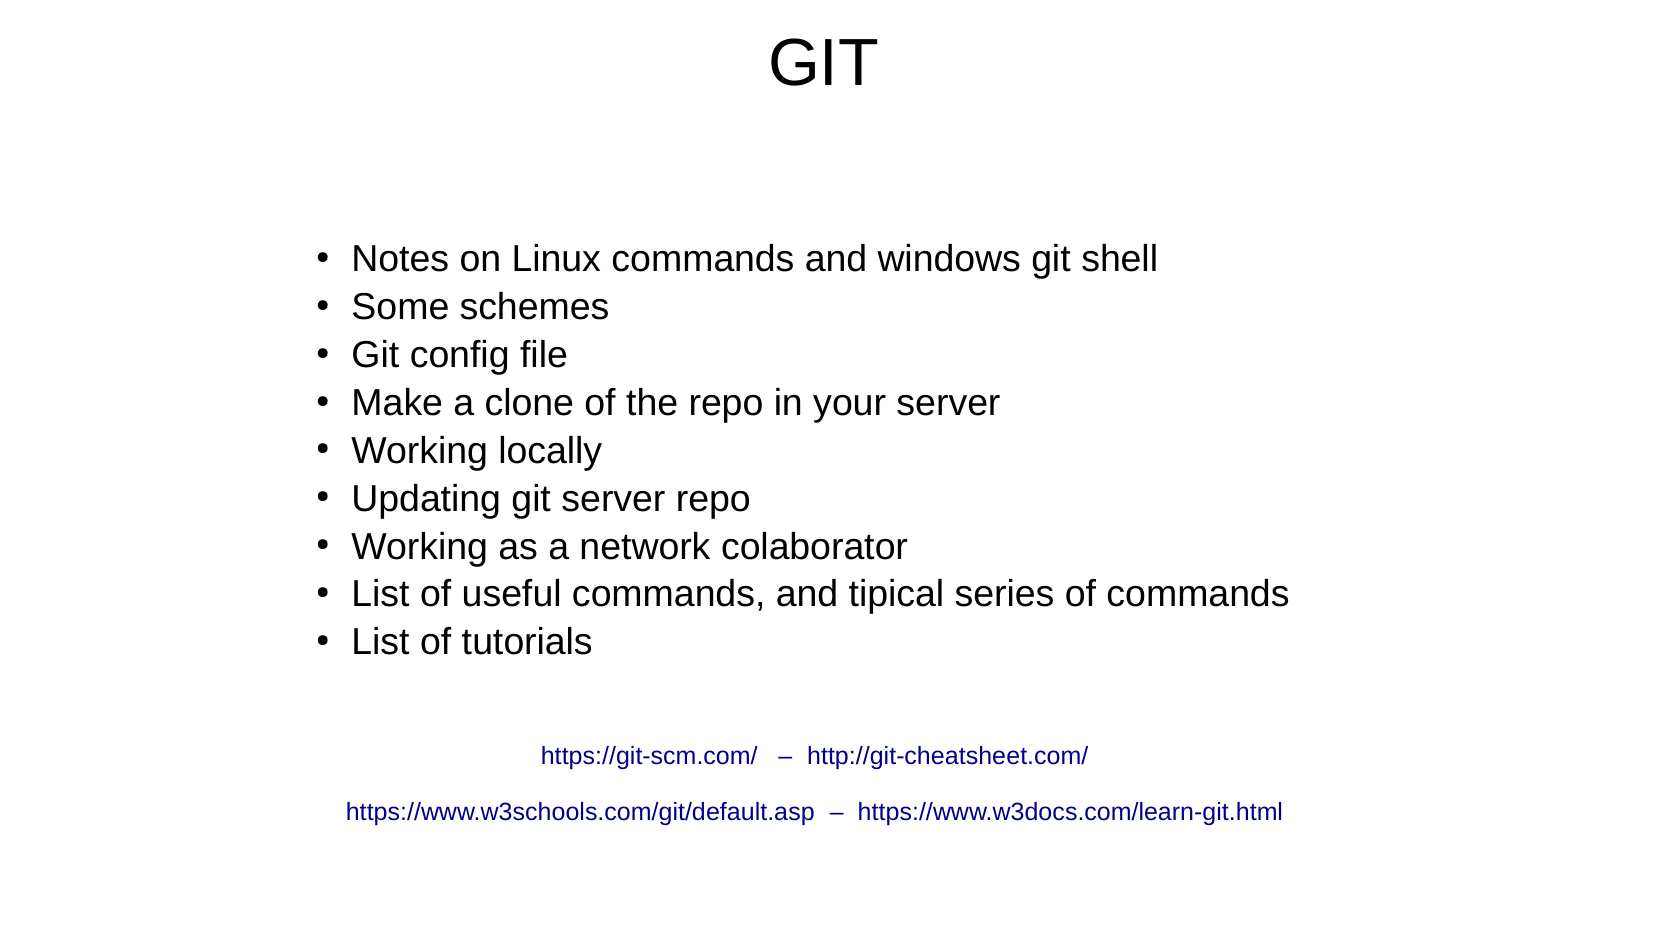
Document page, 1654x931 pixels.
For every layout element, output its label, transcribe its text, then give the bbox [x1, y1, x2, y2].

text_box https://git-scm.com/ – http://git-cheatsheet.com/ https://www.w3schools.com/git/default.asp – https://www.w3docs.com/learn-git.html [59, 734, 1571, 834]
title GIT [673, 19, 975, 107]
text_box Notes on Linux commands and windows git shell Some schemes Git config file Make a clone of the repo in your server Working locally Updating git server repo Working as a network colaborator List of useful commands, and tipical series of commands List of tutorials [301, 230, 1353, 734]
